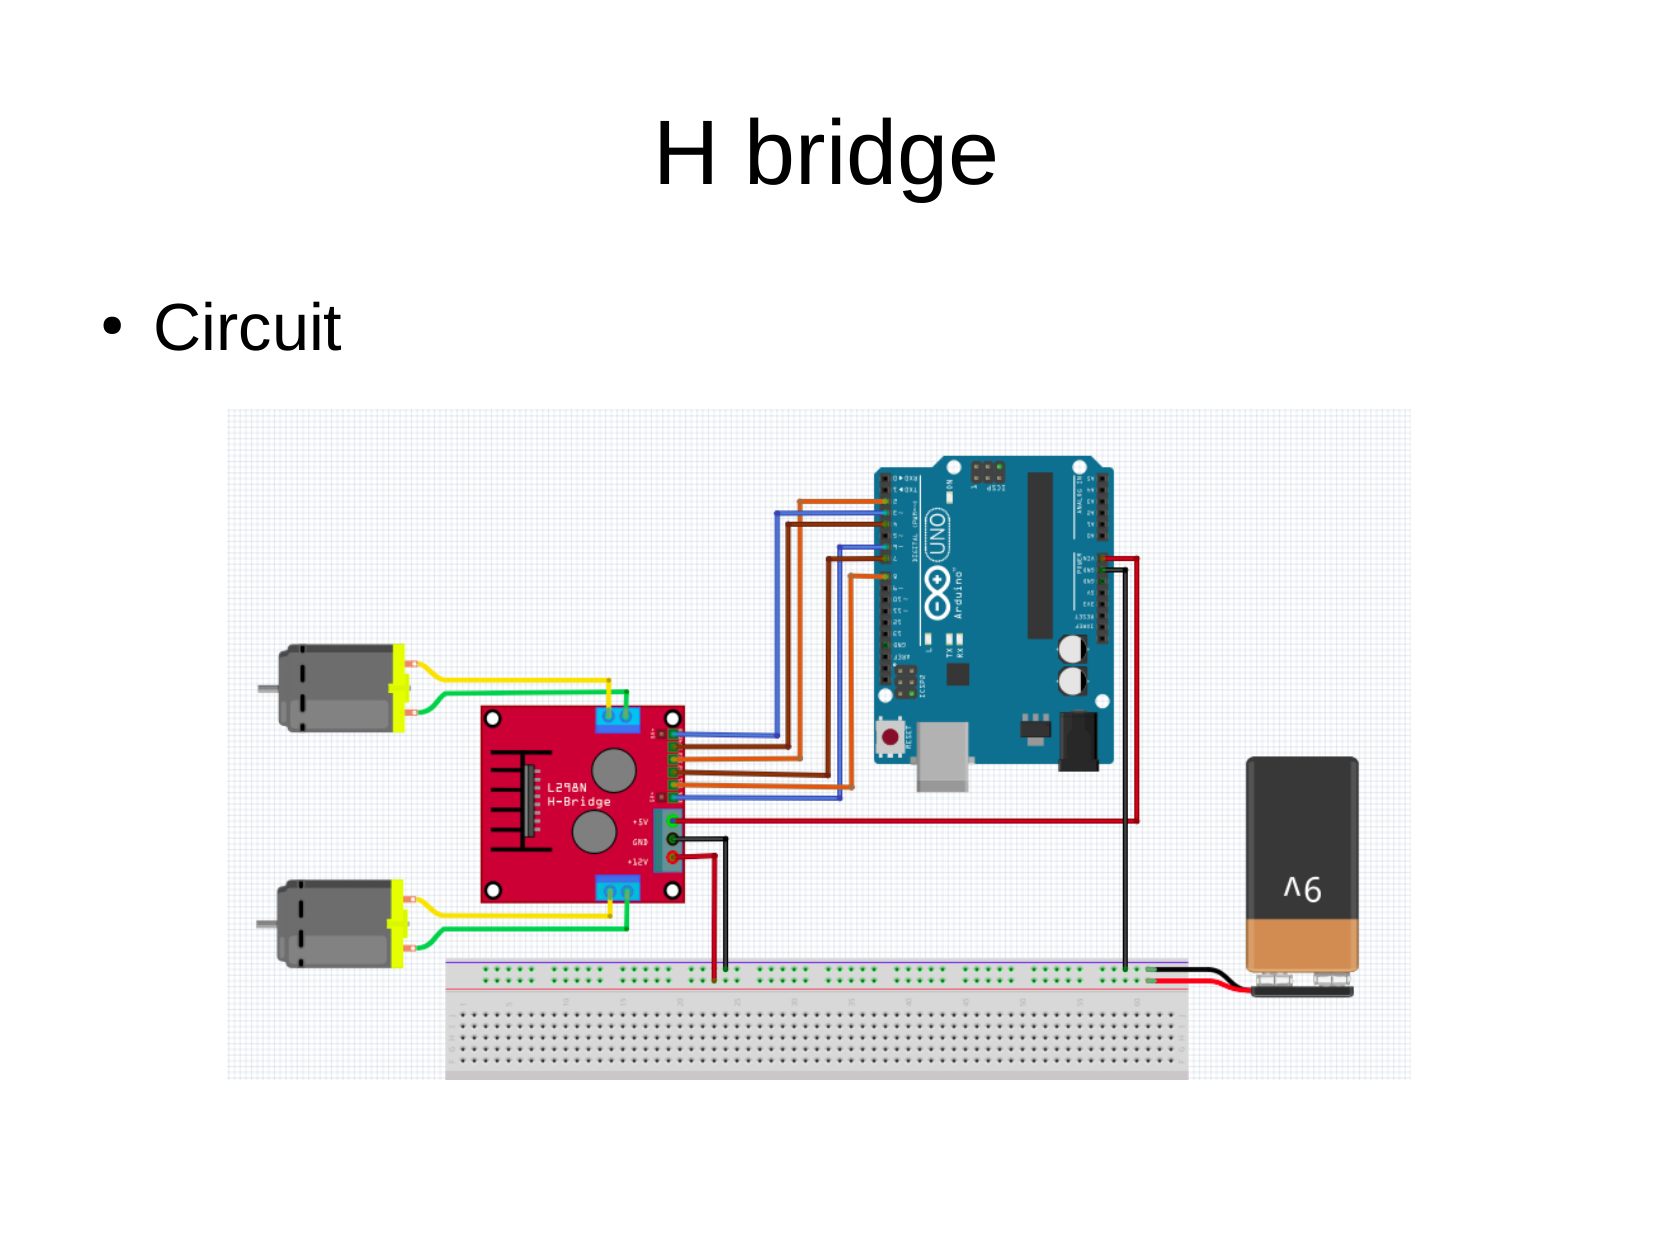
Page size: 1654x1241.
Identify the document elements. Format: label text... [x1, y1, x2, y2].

title H bridge [82, 49, 1571, 257]
picture [227, 409, 1411, 1081]
list Circuit [82, 290, 1571, 406]
